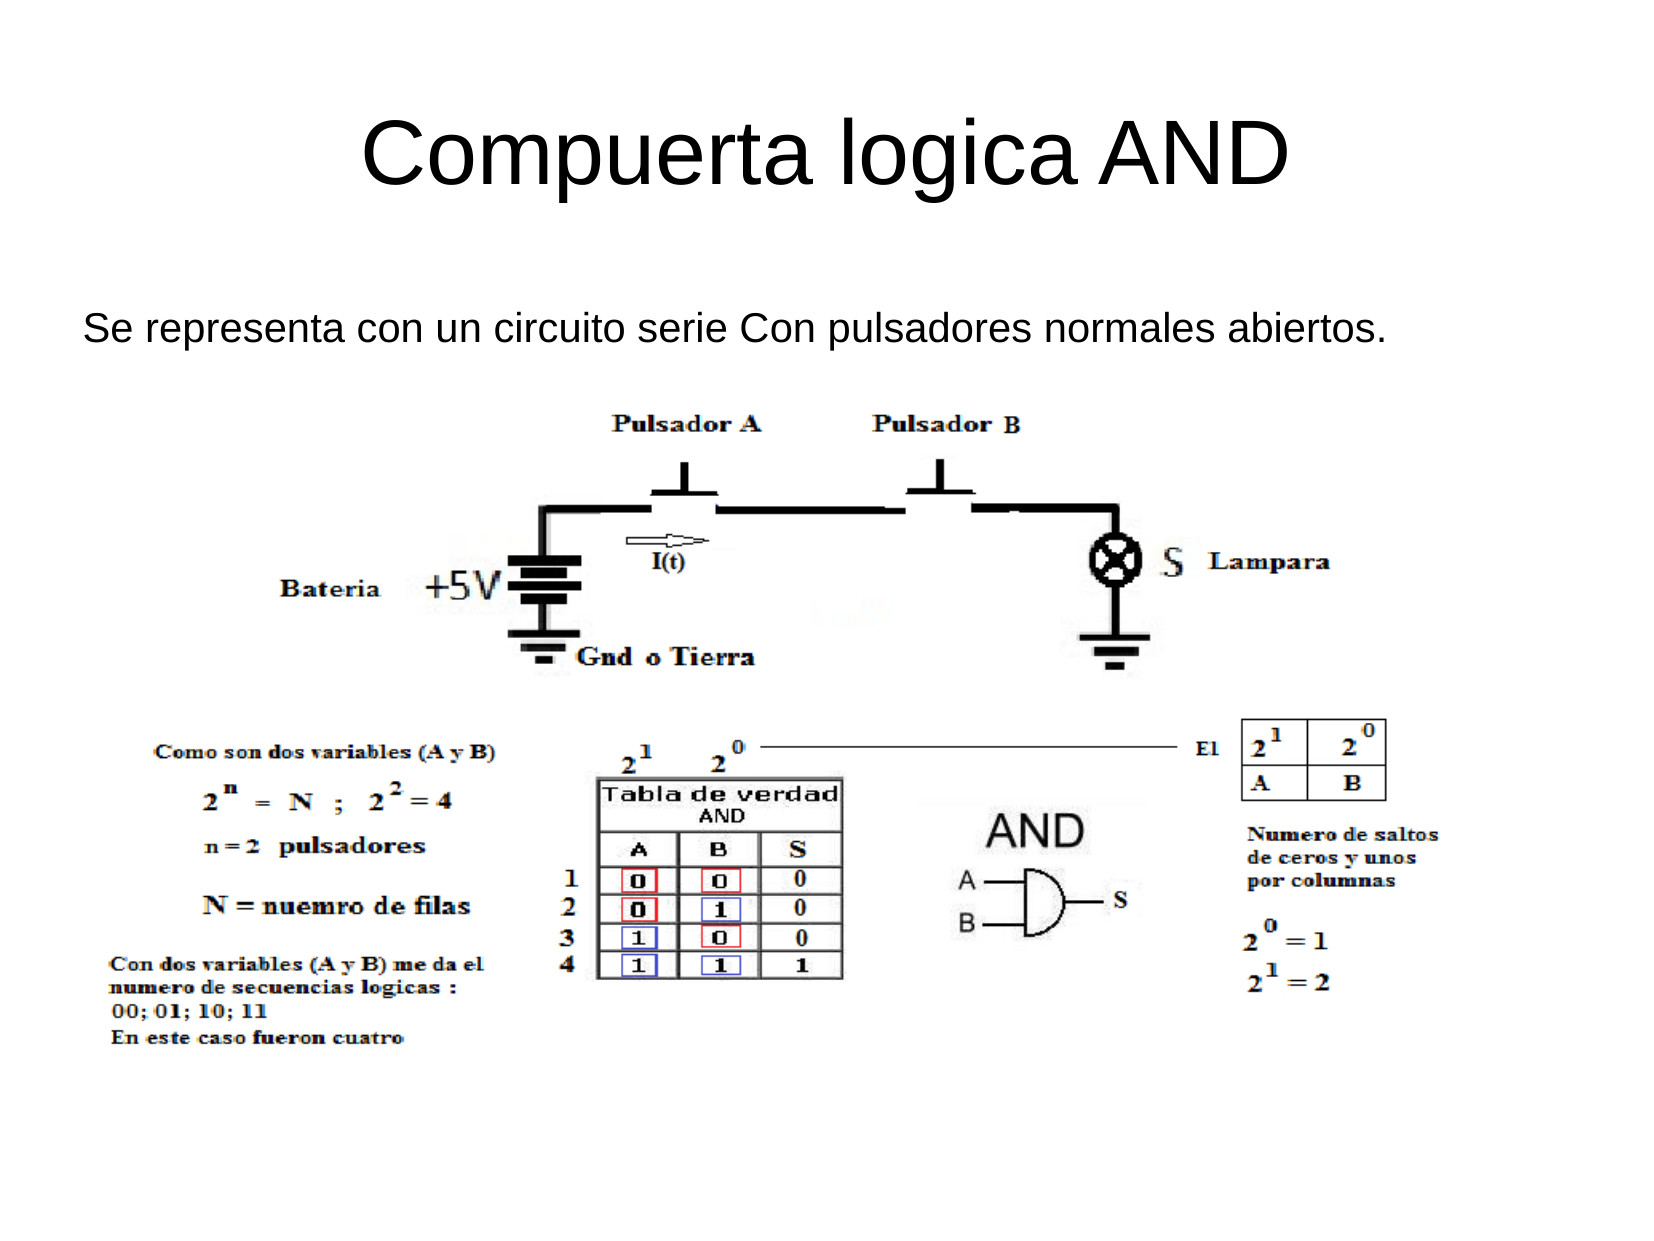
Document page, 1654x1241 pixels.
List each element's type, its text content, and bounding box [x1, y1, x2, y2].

picture [88, 354, 1537, 1093]
title Compuerta logica AND [82, 49, 1571, 257]
subtitle Se representa con un circuito serie Con pulsadores normales abiertos. [82, 290, 1571, 1109]
